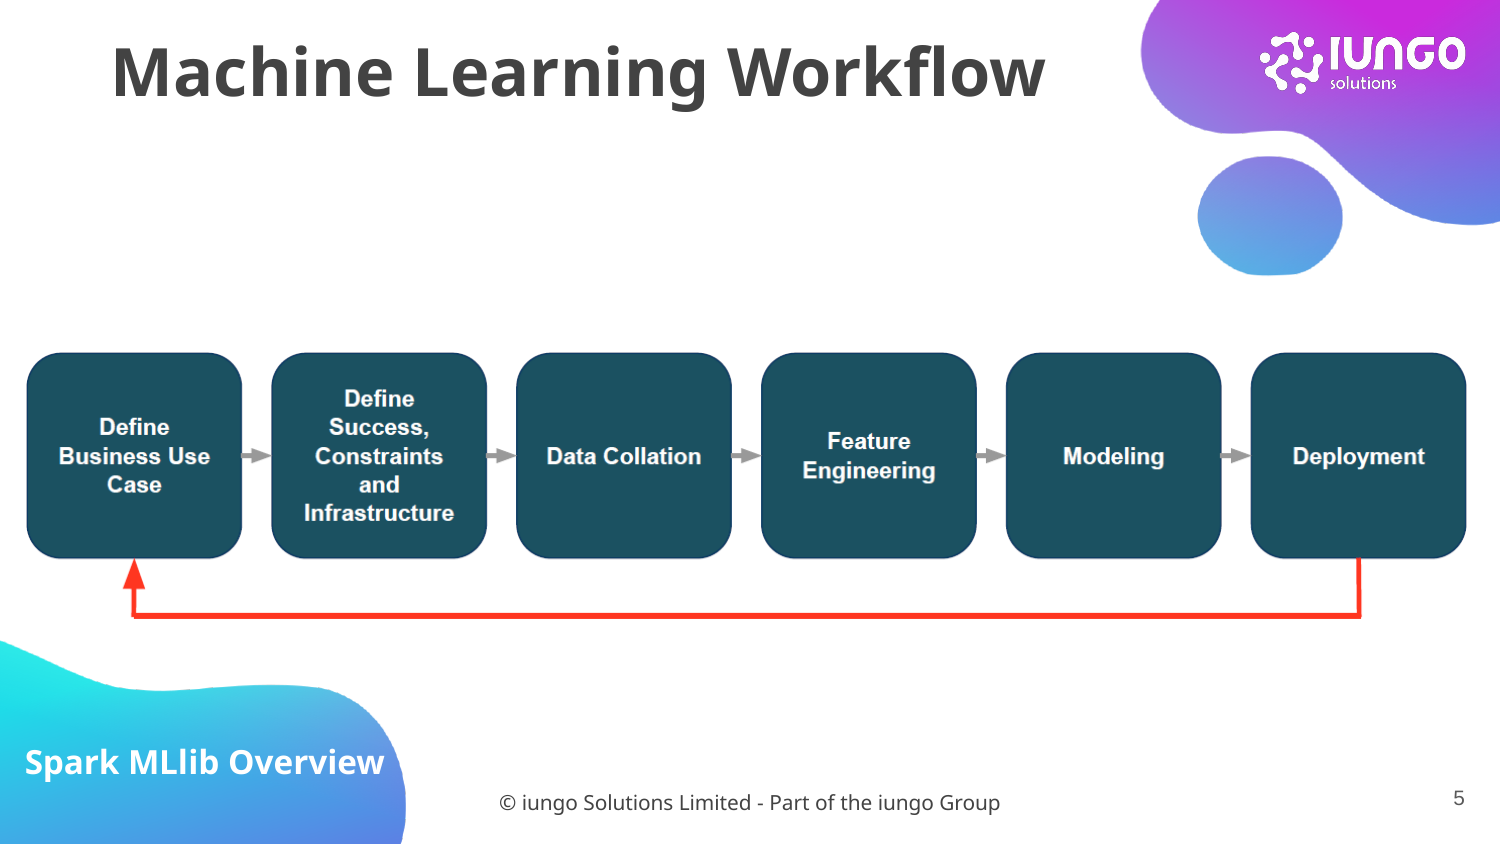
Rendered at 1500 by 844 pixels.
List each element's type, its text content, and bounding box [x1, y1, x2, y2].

subtitle Spark MLlib Overview [9, 719, 411, 844]
title Machine Learning Workflow [95, 30, 1137, 125]
slide_number <number> [1389, 764, 1480, 830]
picture [0, 0, 1500, 844]
